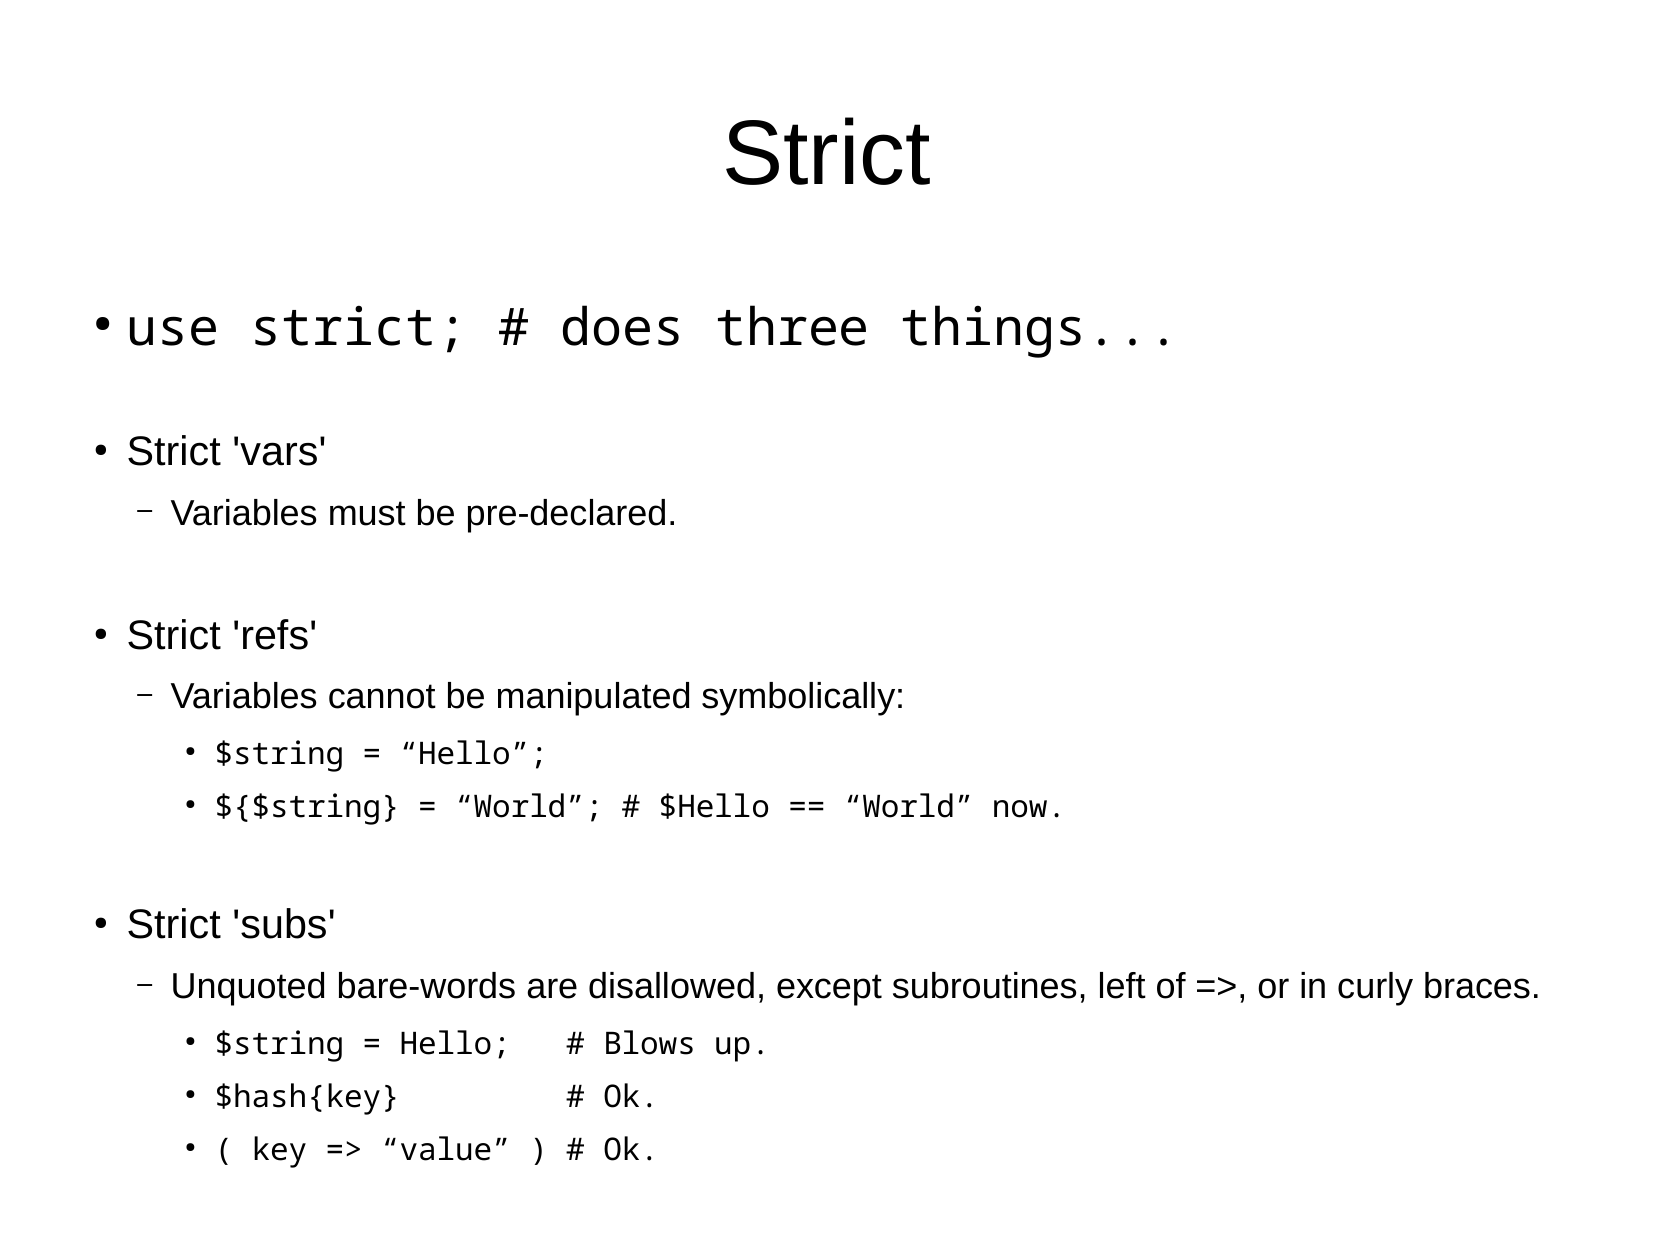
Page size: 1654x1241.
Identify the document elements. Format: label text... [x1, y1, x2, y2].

list use strict; # does three things... Strict 'vars' Variables must be pre-declared. Strict 'refs' Variables cannot be manipulated symbolically: $string = “Hello”; ${$string} = “World”; # $Hello == “World” now. Strict 'subs' Unquoted bare-words are disallowed, except subroutines, left of =>, or in curly braces. $string = Hello; # Blows up. $hash{key} # Ok. ( key => “value” ) # Ok. [82, 290, 1571, 1171]
title Strict [82, 49, 1571, 257]
